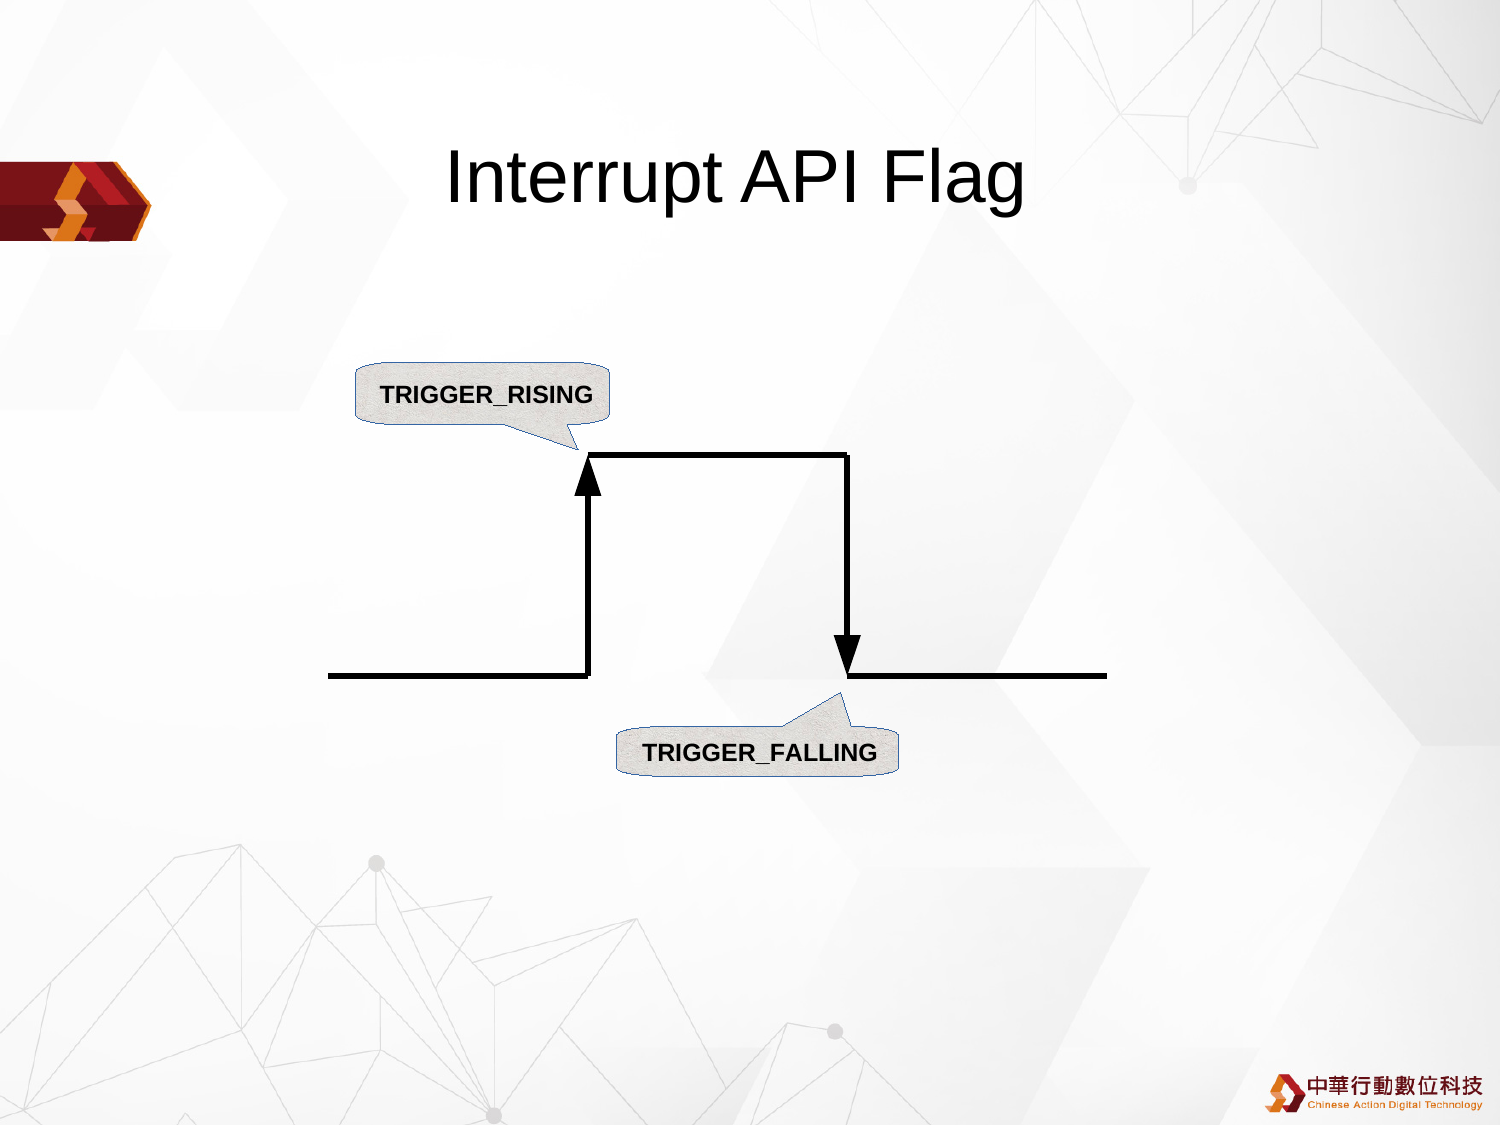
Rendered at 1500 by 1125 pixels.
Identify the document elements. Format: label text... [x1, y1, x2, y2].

text_box TRIGGER_FALLING [616, 692, 899, 777]
picture [0, 0, 1500, 1125]
text_box TRIGGER_RISING [355, 362, 610, 450]
title Interrupt API Flag [106, 101, 1366, 254]
